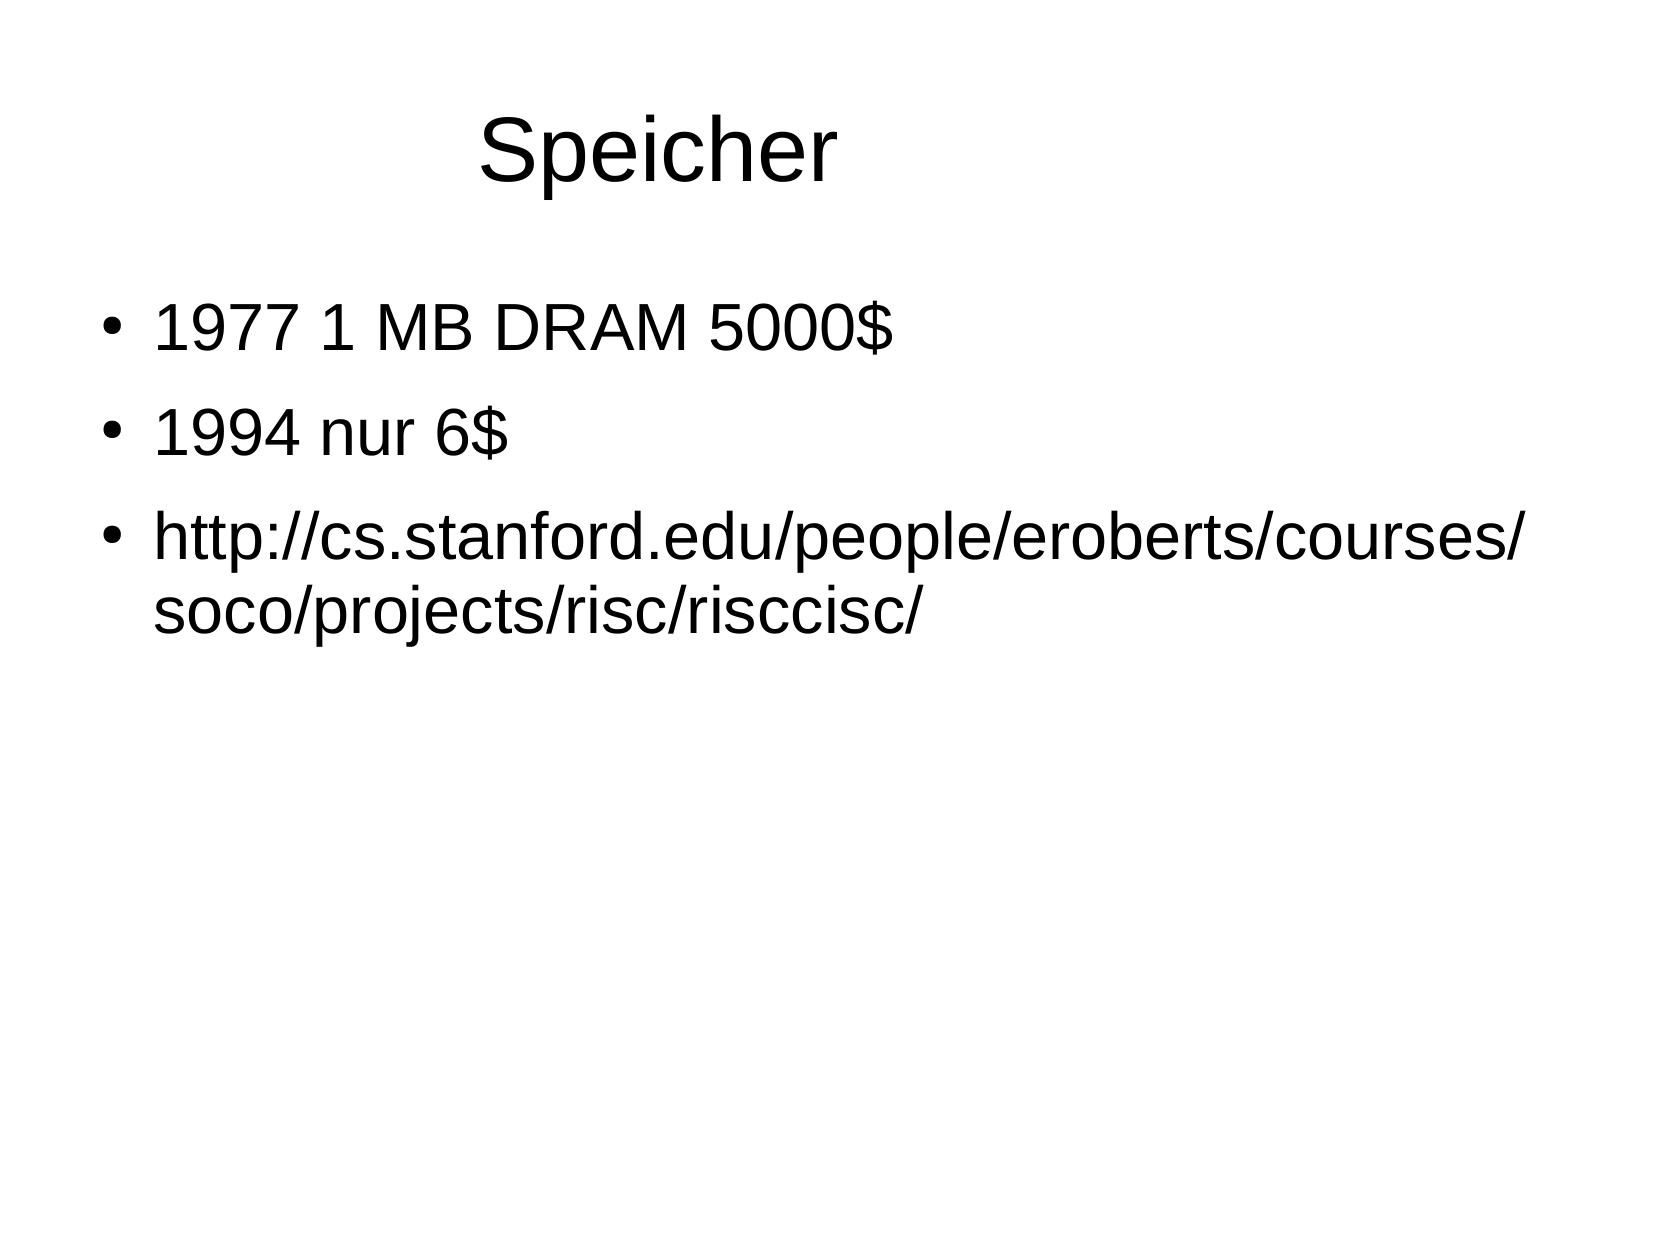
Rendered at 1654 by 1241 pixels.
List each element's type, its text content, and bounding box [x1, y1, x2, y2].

list 1977 1 MB DRAM 5000$ 1994 nur 6$ http://cs.stanford.edu/people/eroberts/courses/soco/projects/risc/risccisc/ [82, 290, 1571, 1010]
title Speicher [82, 47, 1235, 252]
